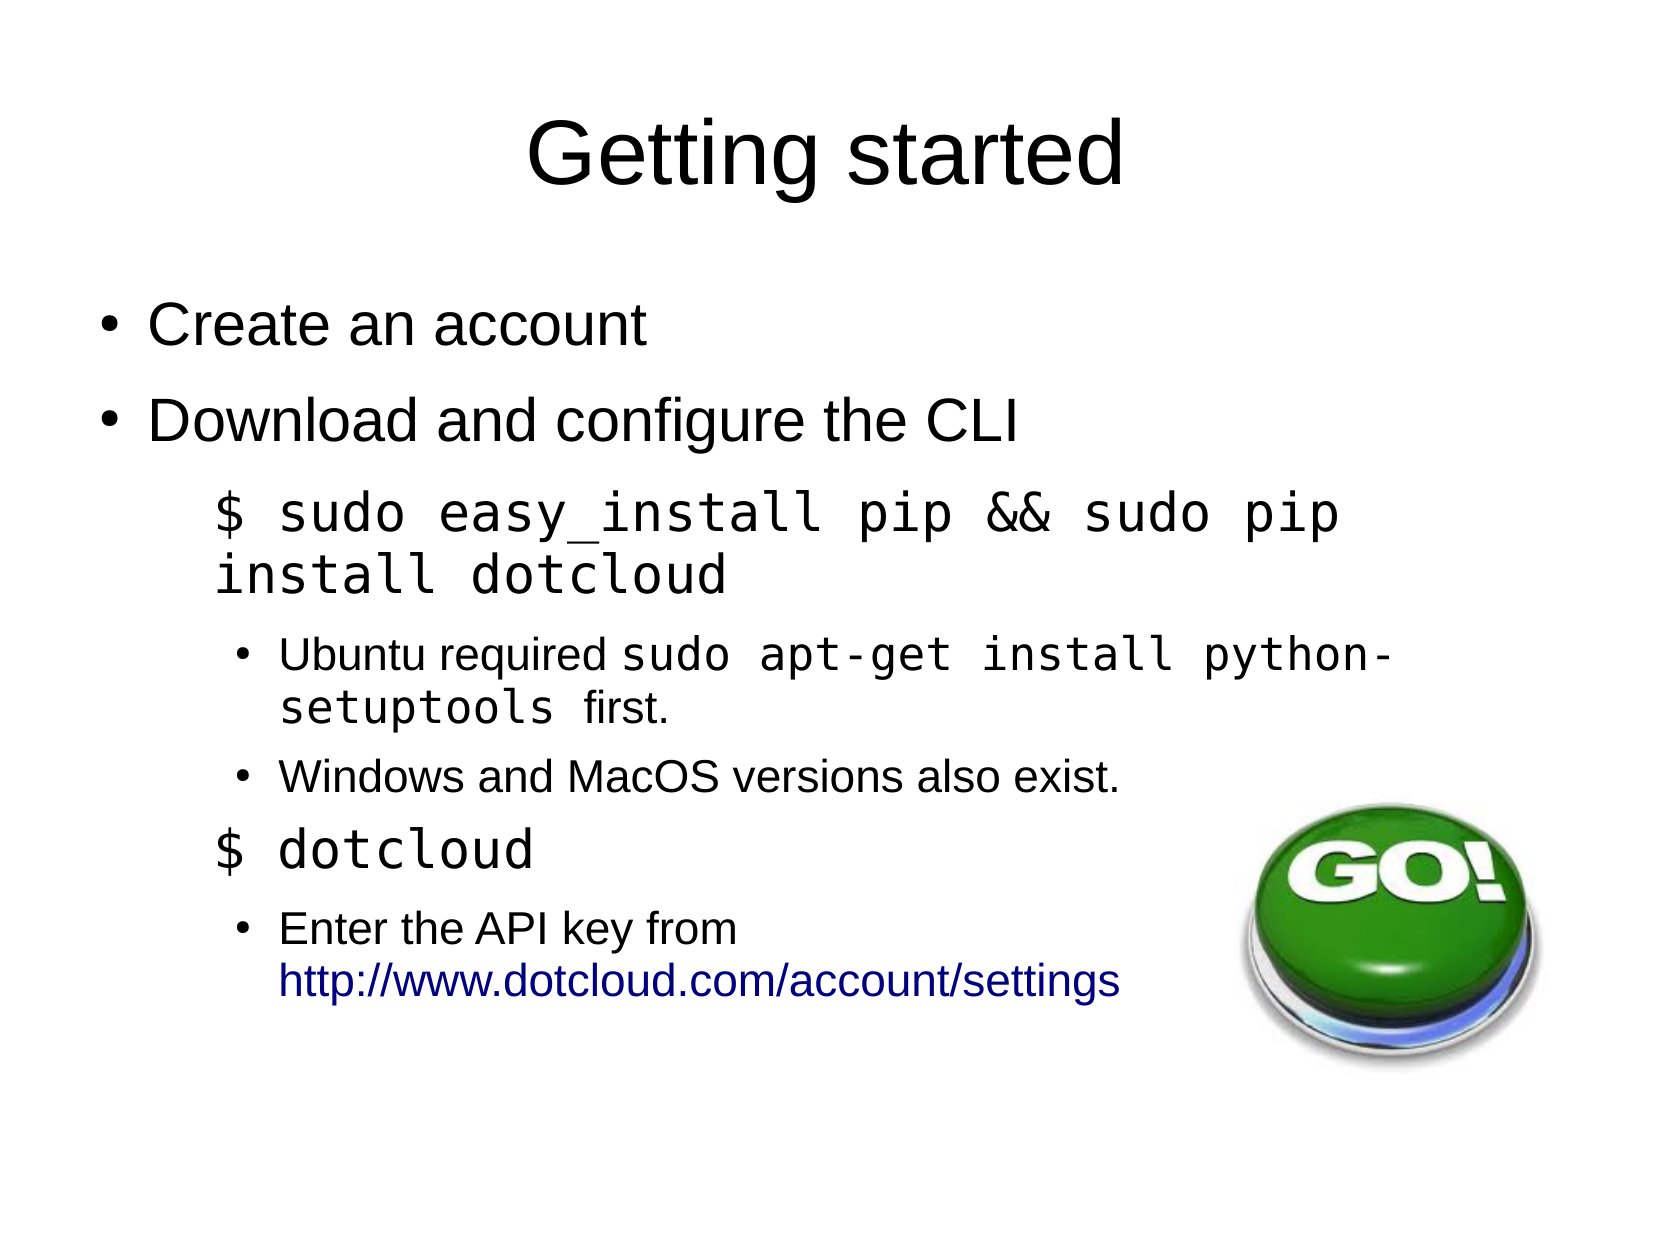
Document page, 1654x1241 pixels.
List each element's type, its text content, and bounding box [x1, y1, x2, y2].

title Getting started [82, 49, 1571, 257]
picture [1185, 779, 1590, 1084]
list Create an account Download and configure the CLI $ sudo easy_install pip && sudo pip install dotcloud Ubuntu required sudo apt-get install python-setuptools first. Windows and MacOS versions also exist. $ dotcloud Enter the API key from http://www.dotcloud.com/account/settings [82, 290, 1538, 1010]
